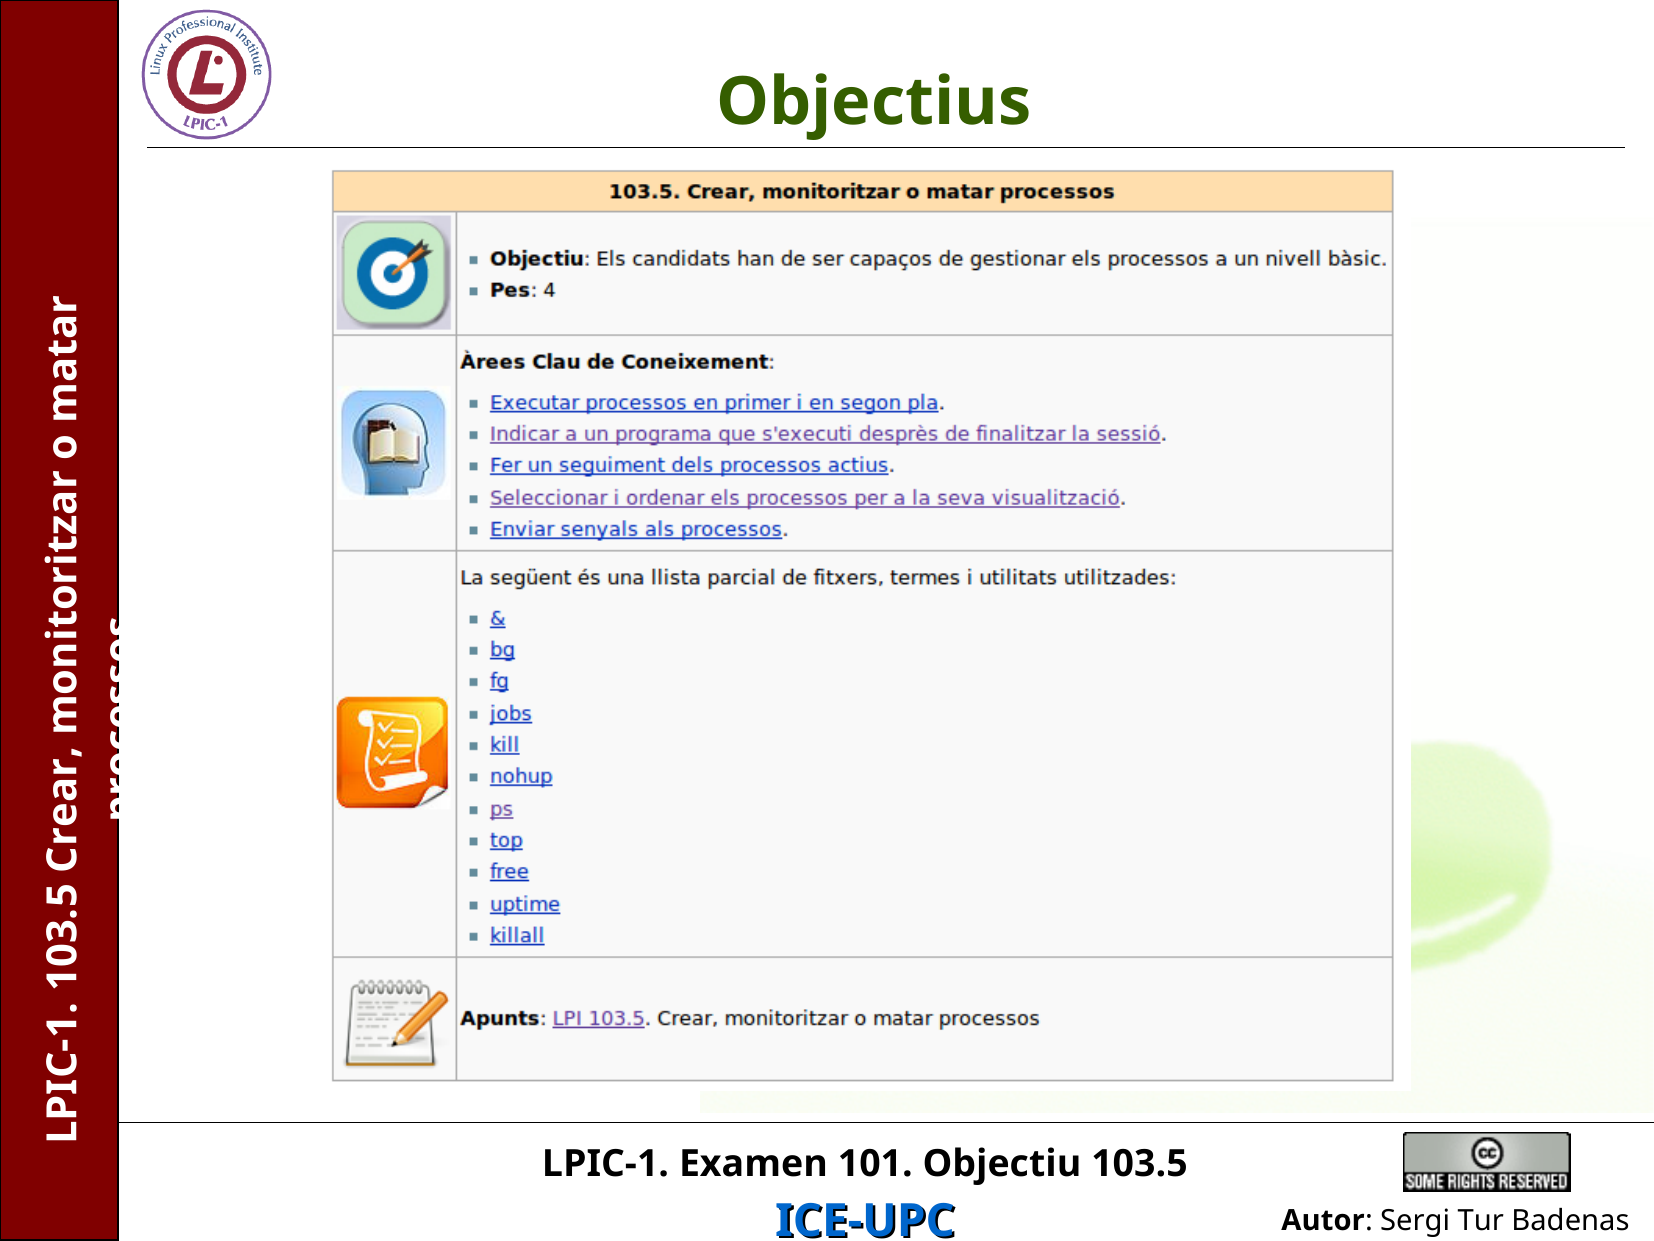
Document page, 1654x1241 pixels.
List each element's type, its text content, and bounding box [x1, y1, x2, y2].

picture [1403, 1132, 1571, 1192]
picture [135, 5, 277, 55]
title Objectius [129, 55, 1619, 142]
picture [323, 158, 1654, 1113]
